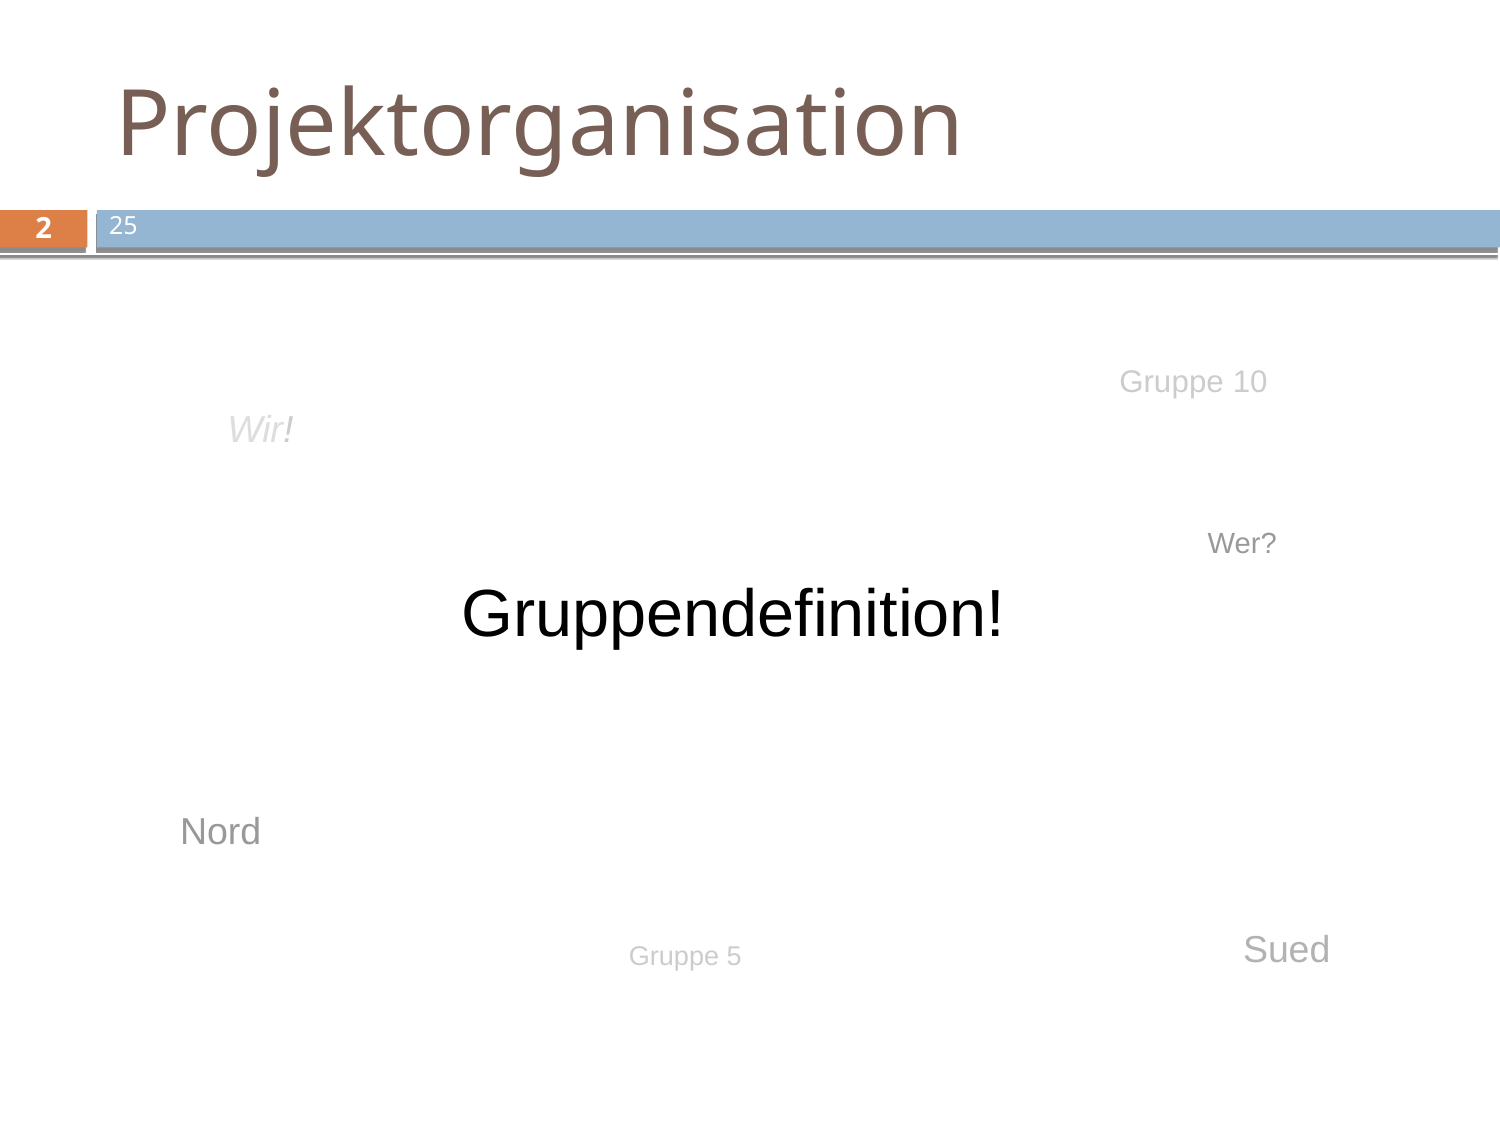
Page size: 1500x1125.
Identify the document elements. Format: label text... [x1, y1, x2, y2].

text_box Gruppe 5 [614, 933, 757, 979]
subtitle Gruppendefinition! [47, 274, 1385, 1028]
text_box Gruppe 10 [1104, 356, 1283, 407]
text_box 25 [94, 200, 275, 271]
text_box Wir! [212, 401, 309, 459]
text_box Wer? [1192, 519, 1292, 567]
text_box Sued [1228, 921, 1346, 979]
text_box Nord [165, 803, 277, 860]
title Projektorganisation [100, 37, 1438, 200]
